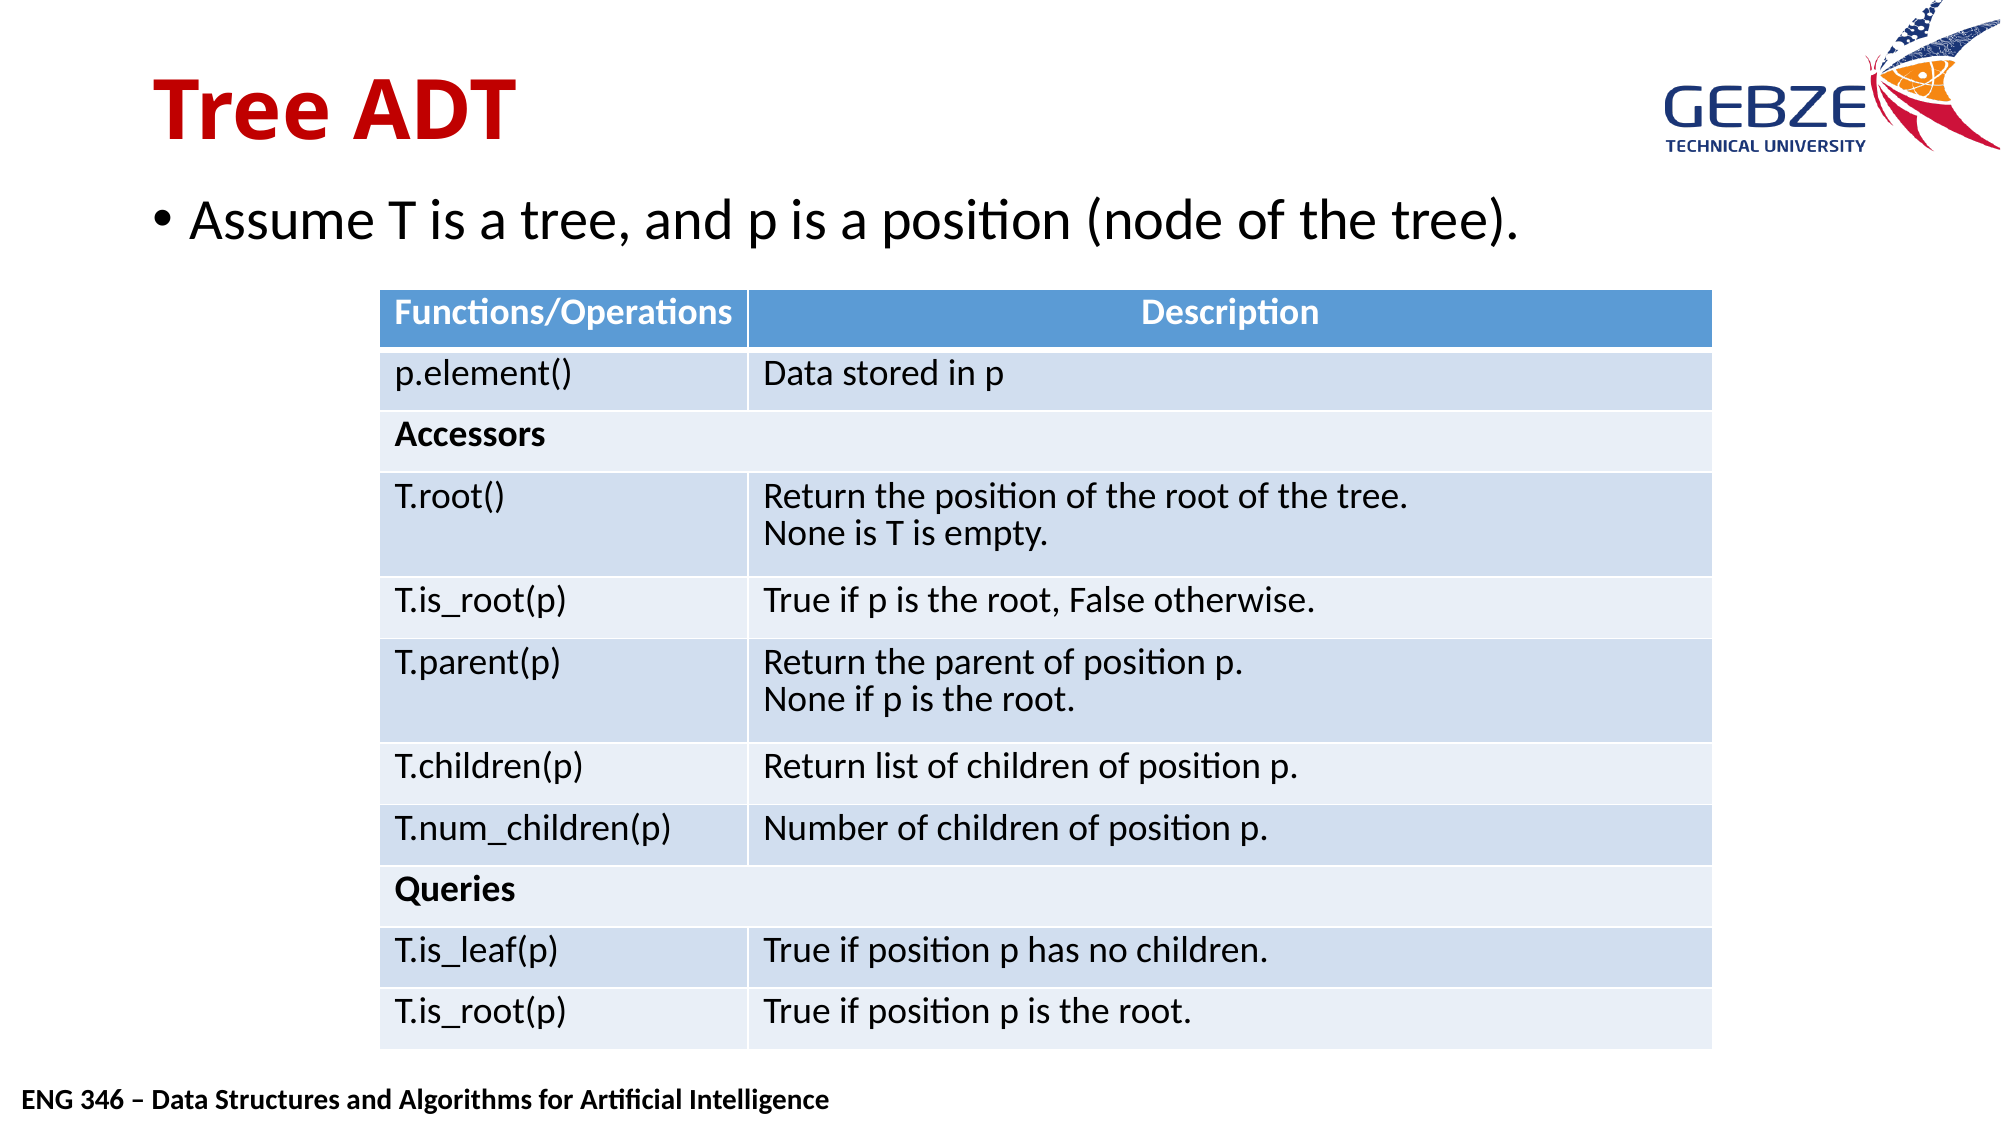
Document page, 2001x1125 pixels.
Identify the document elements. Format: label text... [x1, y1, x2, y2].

table_cell T.is_root(p) [380, 989, 747, 1049]
picture [1665, 0, 2001, 152]
table_cell Return list of children of position p. [749, 744, 1712, 804]
table_cell True if position p has no children. [749, 928, 1712, 987]
table_cell T.is_root(p) [380, 578, 747, 638]
table_header Description [749, 290, 1712, 347]
table_cell Accessors [380, 412, 1712, 471]
table_cell True if p is the root, False otherwise. [749, 578, 1712, 638]
table_cell Queries [380, 867, 1712, 926]
table_cell T.parent(p) [380, 639, 747, 742]
table_cell T.children(p) [380, 744, 747, 804]
table_cell Return the parent of position p. None if p is the root. [749, 639, 1712, 742]
table_cell T.is_leaf(p) [380, 928, 747, 987]
table_cell True if position p is the root. [749, 989, 1712, 1049]
table_header Functions/Operations [380, 290, 747, 347]
table_cell T.root() [380, 473, 747, 576]
table_cell Return the position of the root of the tree. None is T is empty. [749, 473, 1712, 576]
list Assume T is a tree, and p is a position (node of the tree). [137, 181, 1863, 273]
table_cell p.element() [380, 353, 747, 410]
title Tree ADT [137, 59, 1863, 166]
table_cell Data stored in p [749, 353, 1712, 410]
table_cell Number of children of position p. [749, 805, 1712, 865]
table_cell T.num_children(p) [380, 805, 747, 865]
